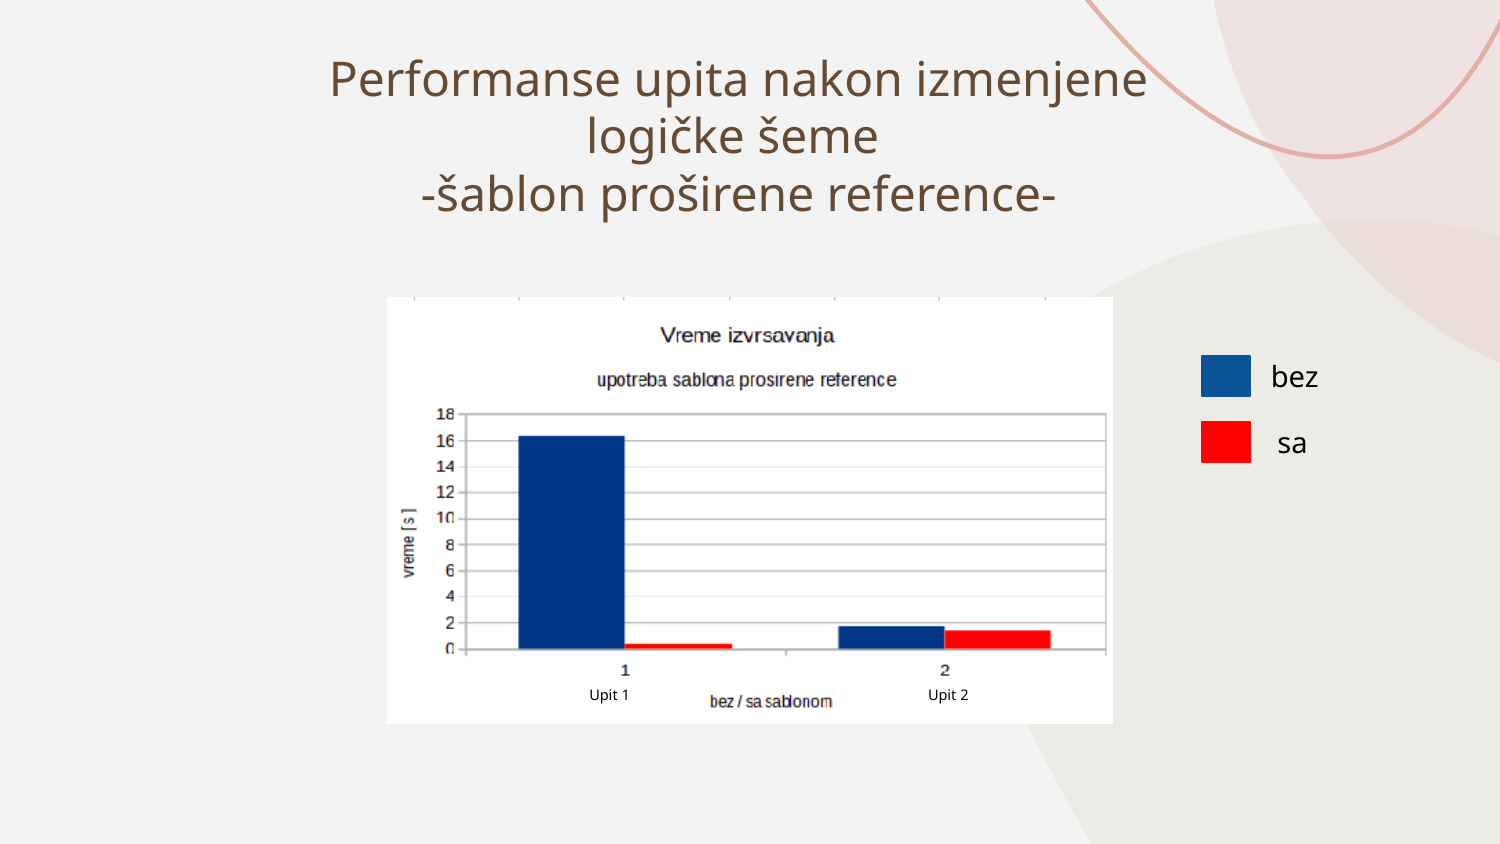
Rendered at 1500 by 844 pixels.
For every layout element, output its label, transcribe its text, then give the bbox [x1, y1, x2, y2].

text_box Upit 2 [913, 670, 1081, 719]
text_box Performanse upita nakon izmenjene logičke šeme -šablon proširene reference- [264, 33, 1214, 236]
picture [387, 297, 1113, 724]
text_box sa [1262, 409, 1430, 475]
text_box [1202, 356, 1251, 397]
text_box [1202, 421, 1251, 462]
text_box Upit 1 [574, 670, 742, 719]
text_box bez [1255, 343, 1423, 409]
